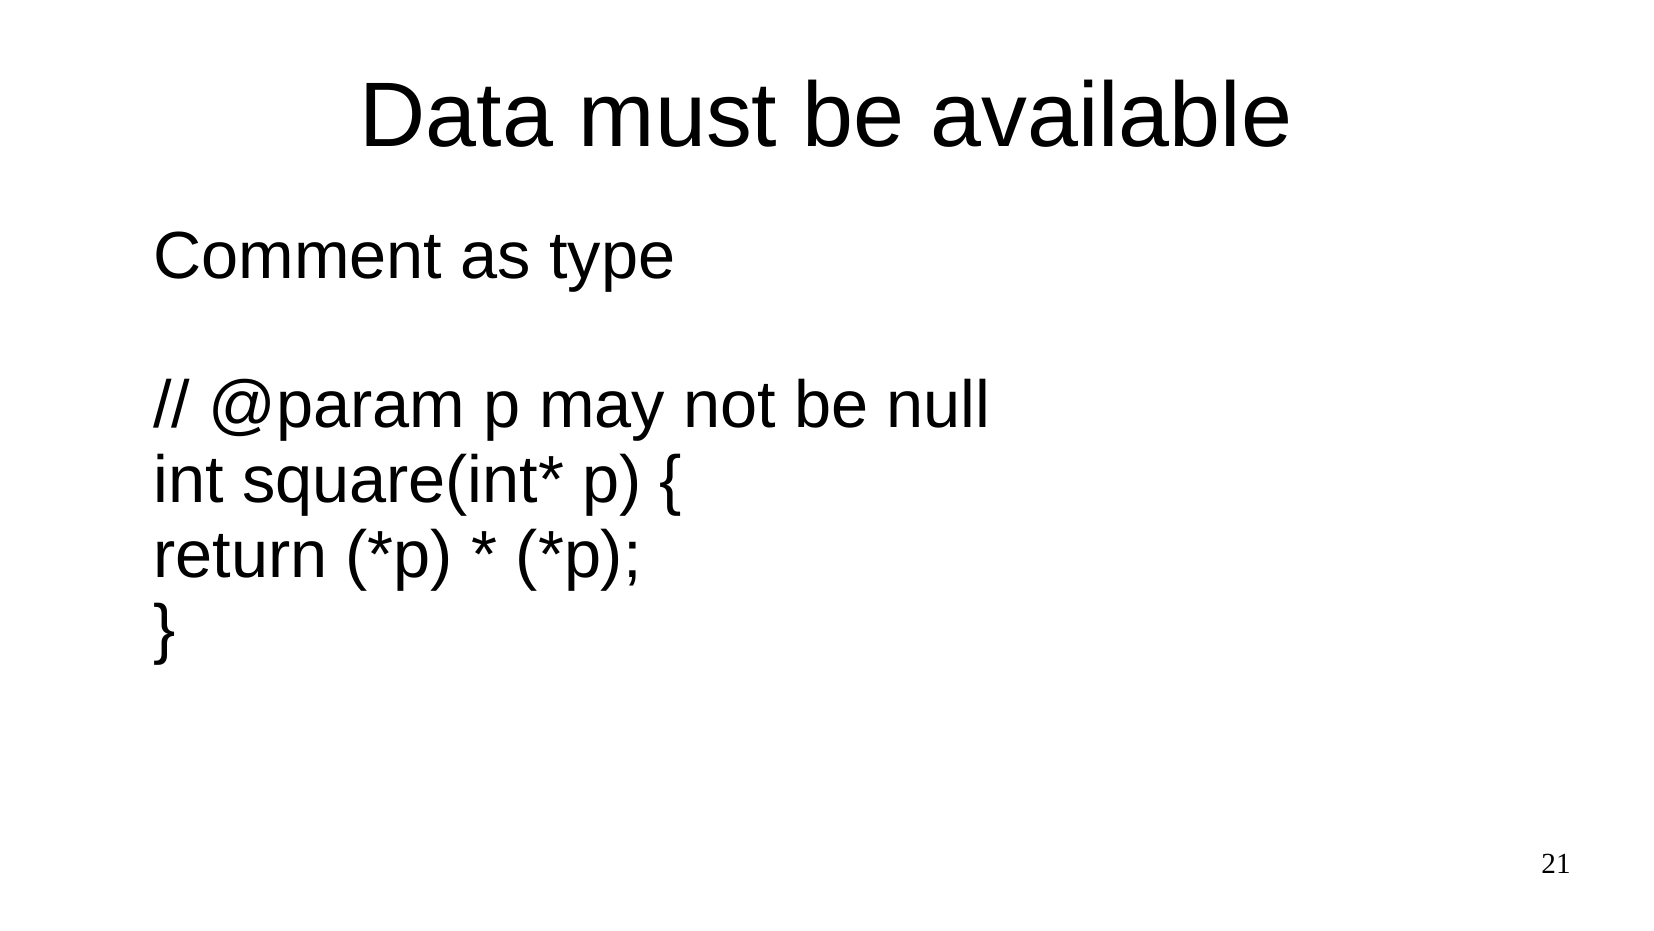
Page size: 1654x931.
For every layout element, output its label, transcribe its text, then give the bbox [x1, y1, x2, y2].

title Data must be available [82, 37, 1571, 193]
list Comment as type // @param p may not be null int square(int* p) { return (*p) * (*p); } [82, 217, 1571, 758]
